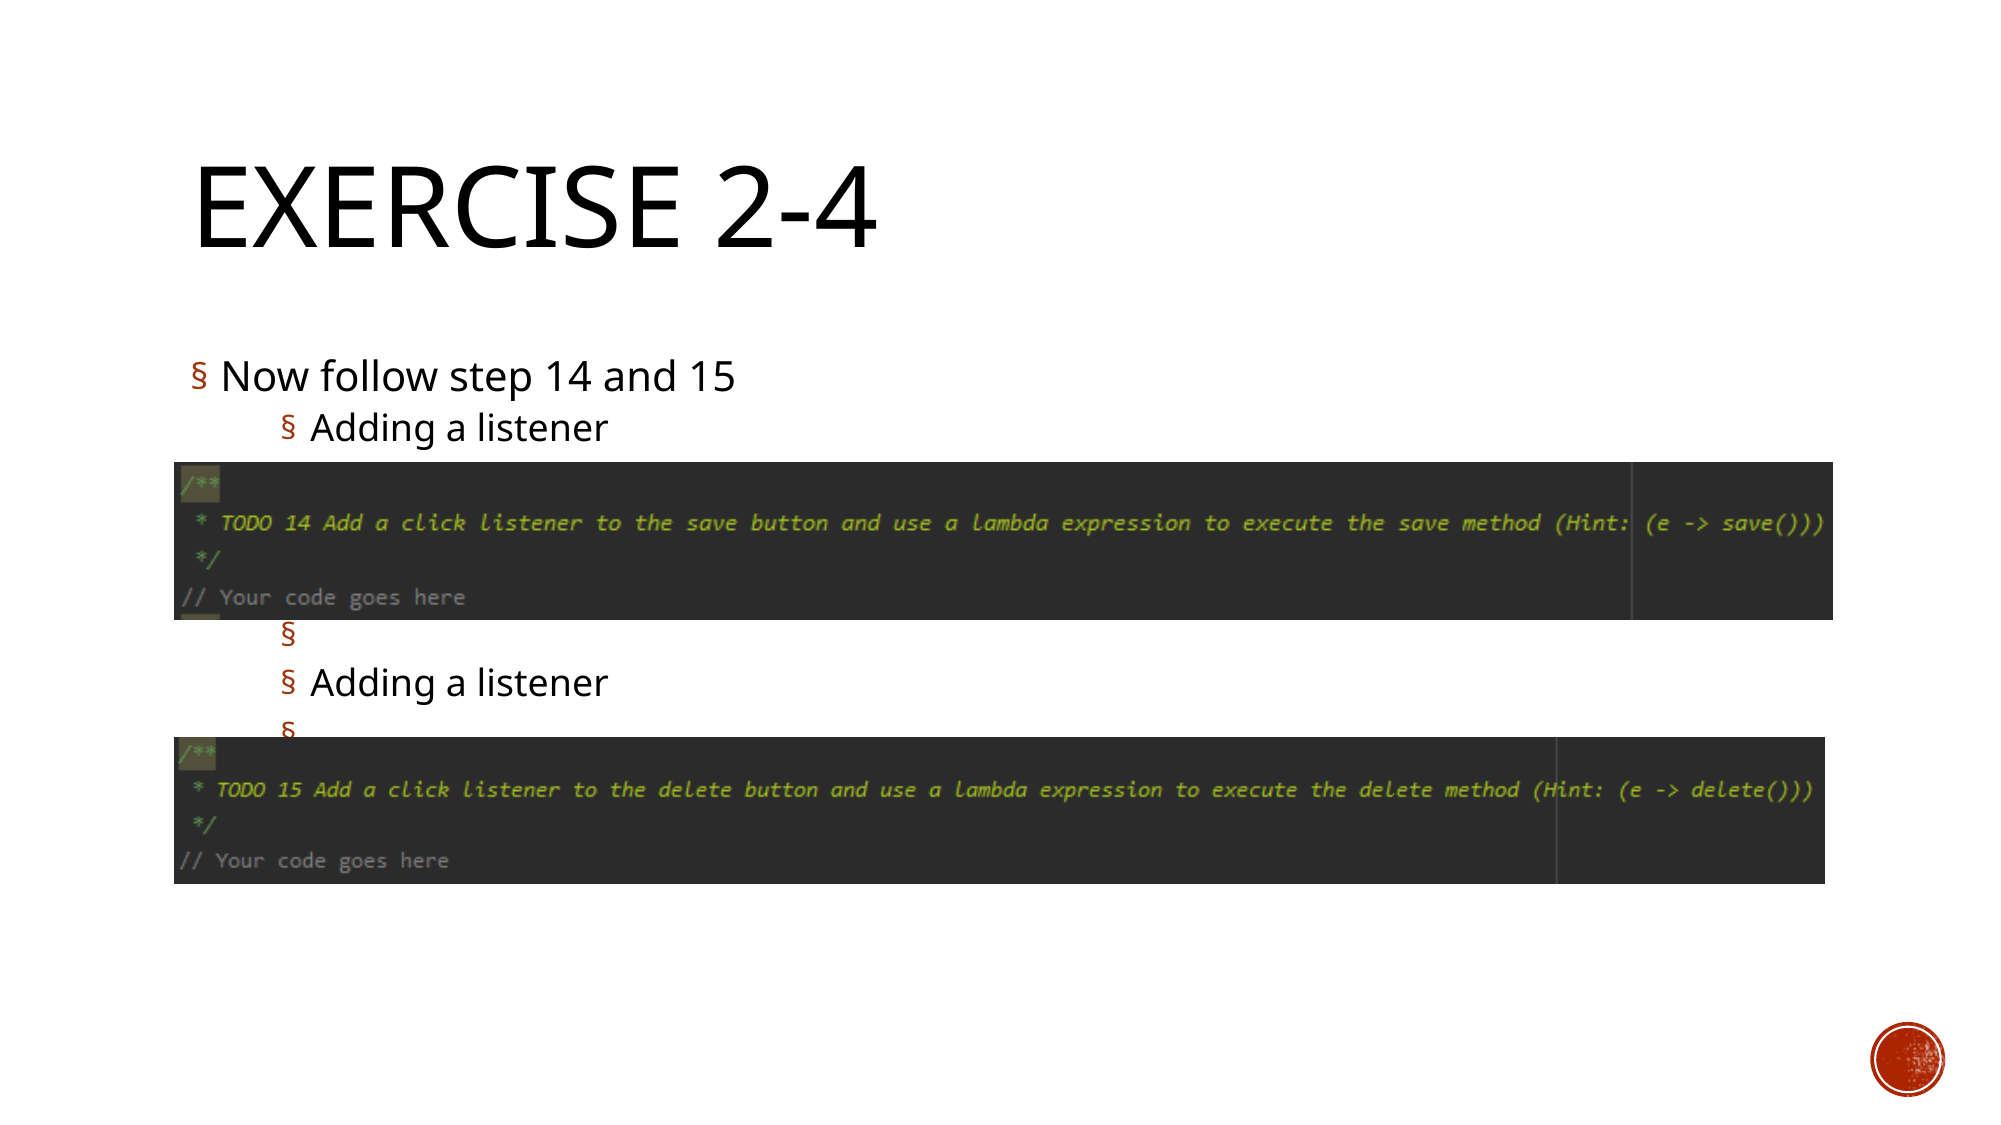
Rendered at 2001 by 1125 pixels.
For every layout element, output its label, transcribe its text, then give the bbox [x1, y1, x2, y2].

list Now follow step 14 and 15 Adding a listener Adding a listener [175, 620, 1826, 1013]
picture [174, 738, 1825, 884]
title Exercise 2-4 [175, 79, 1826, 344]
list Now follow step 14 and 15 Adding a listener Adding a listener [175, 348, 1826, 462]
picture [174, 462, 1833, 620]
